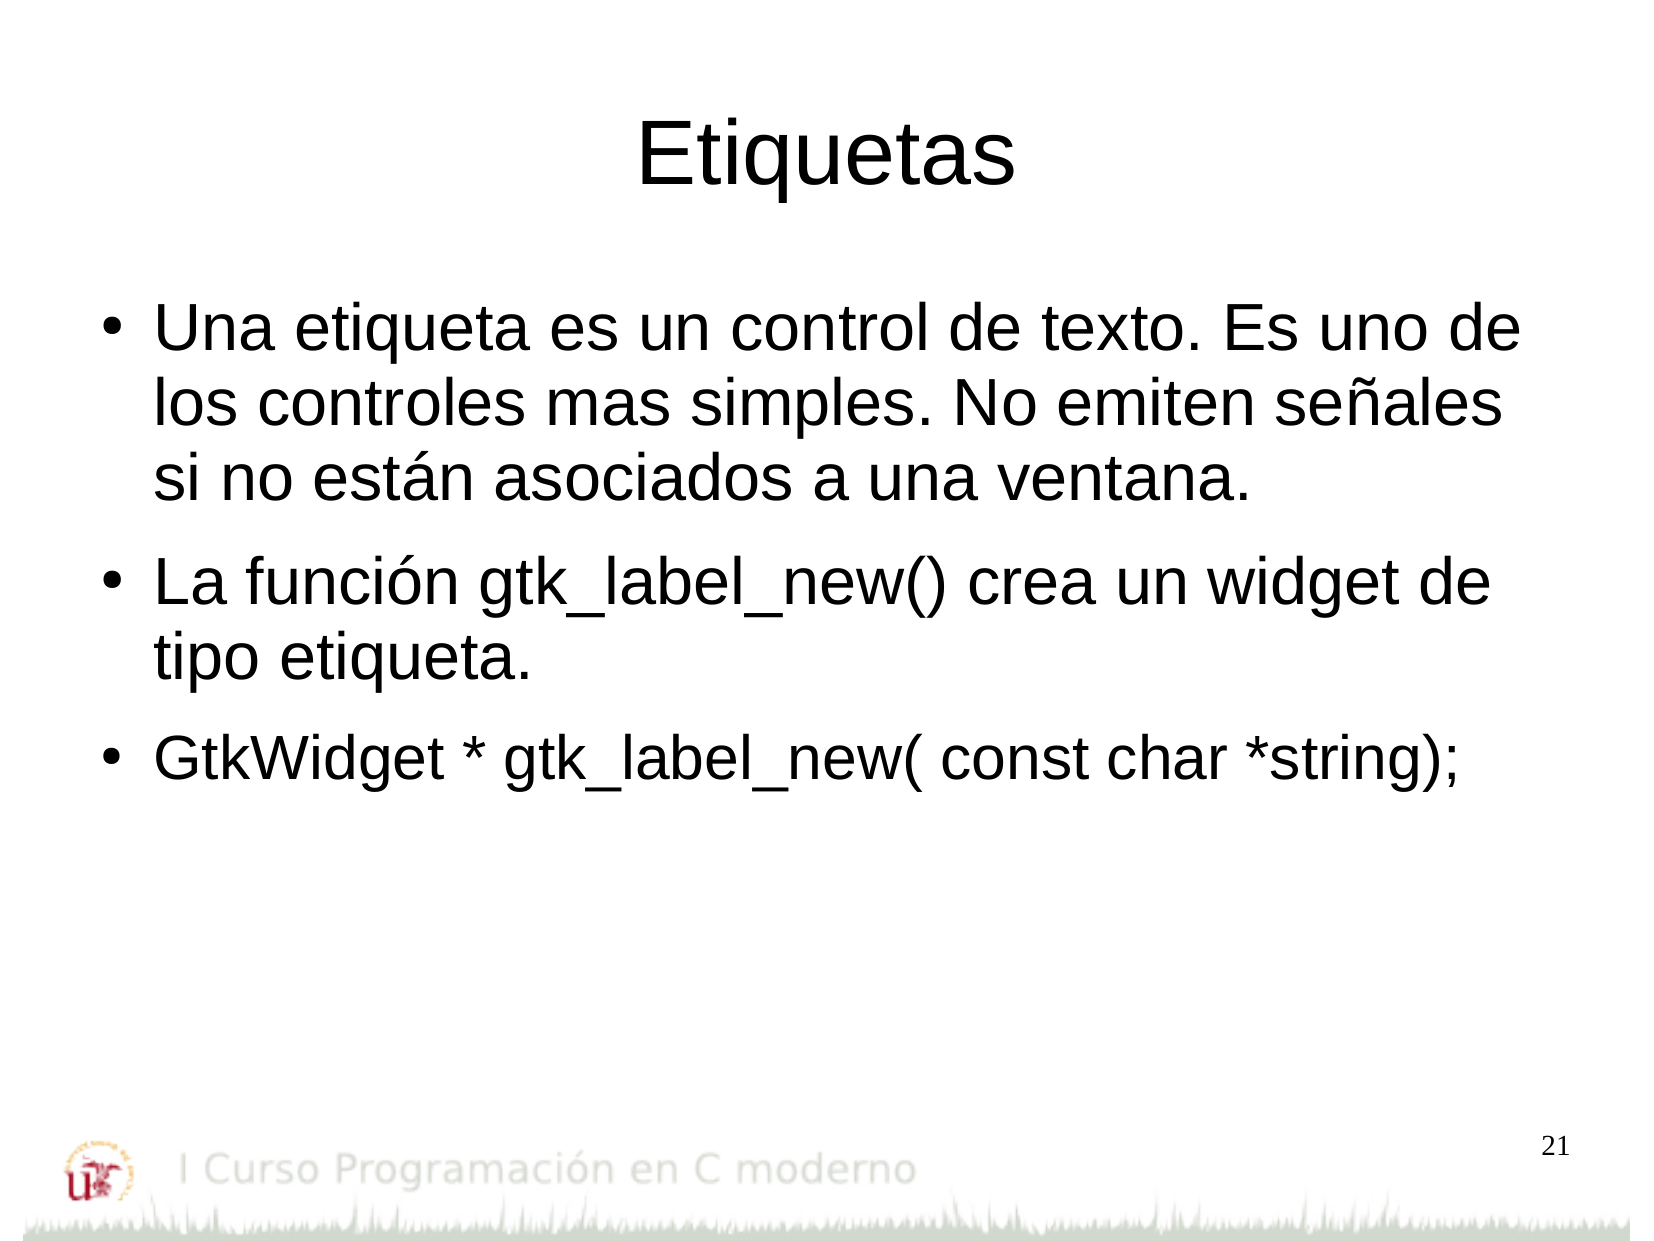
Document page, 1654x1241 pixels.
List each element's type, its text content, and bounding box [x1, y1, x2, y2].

picture [23, 1136, 1630, 1241]
title Etiquetas [82, 49, 1571, 257]
list Una etiqueta es un control de texto. Es uno de los controles mas simples. No emiten señales si no están asociados a una ventana. La función gtk_label_new() crea un widget de tipo etiqueta. GtkWidget * gtk_label_new( const char *string); [82, 290, 1538, 1010]
